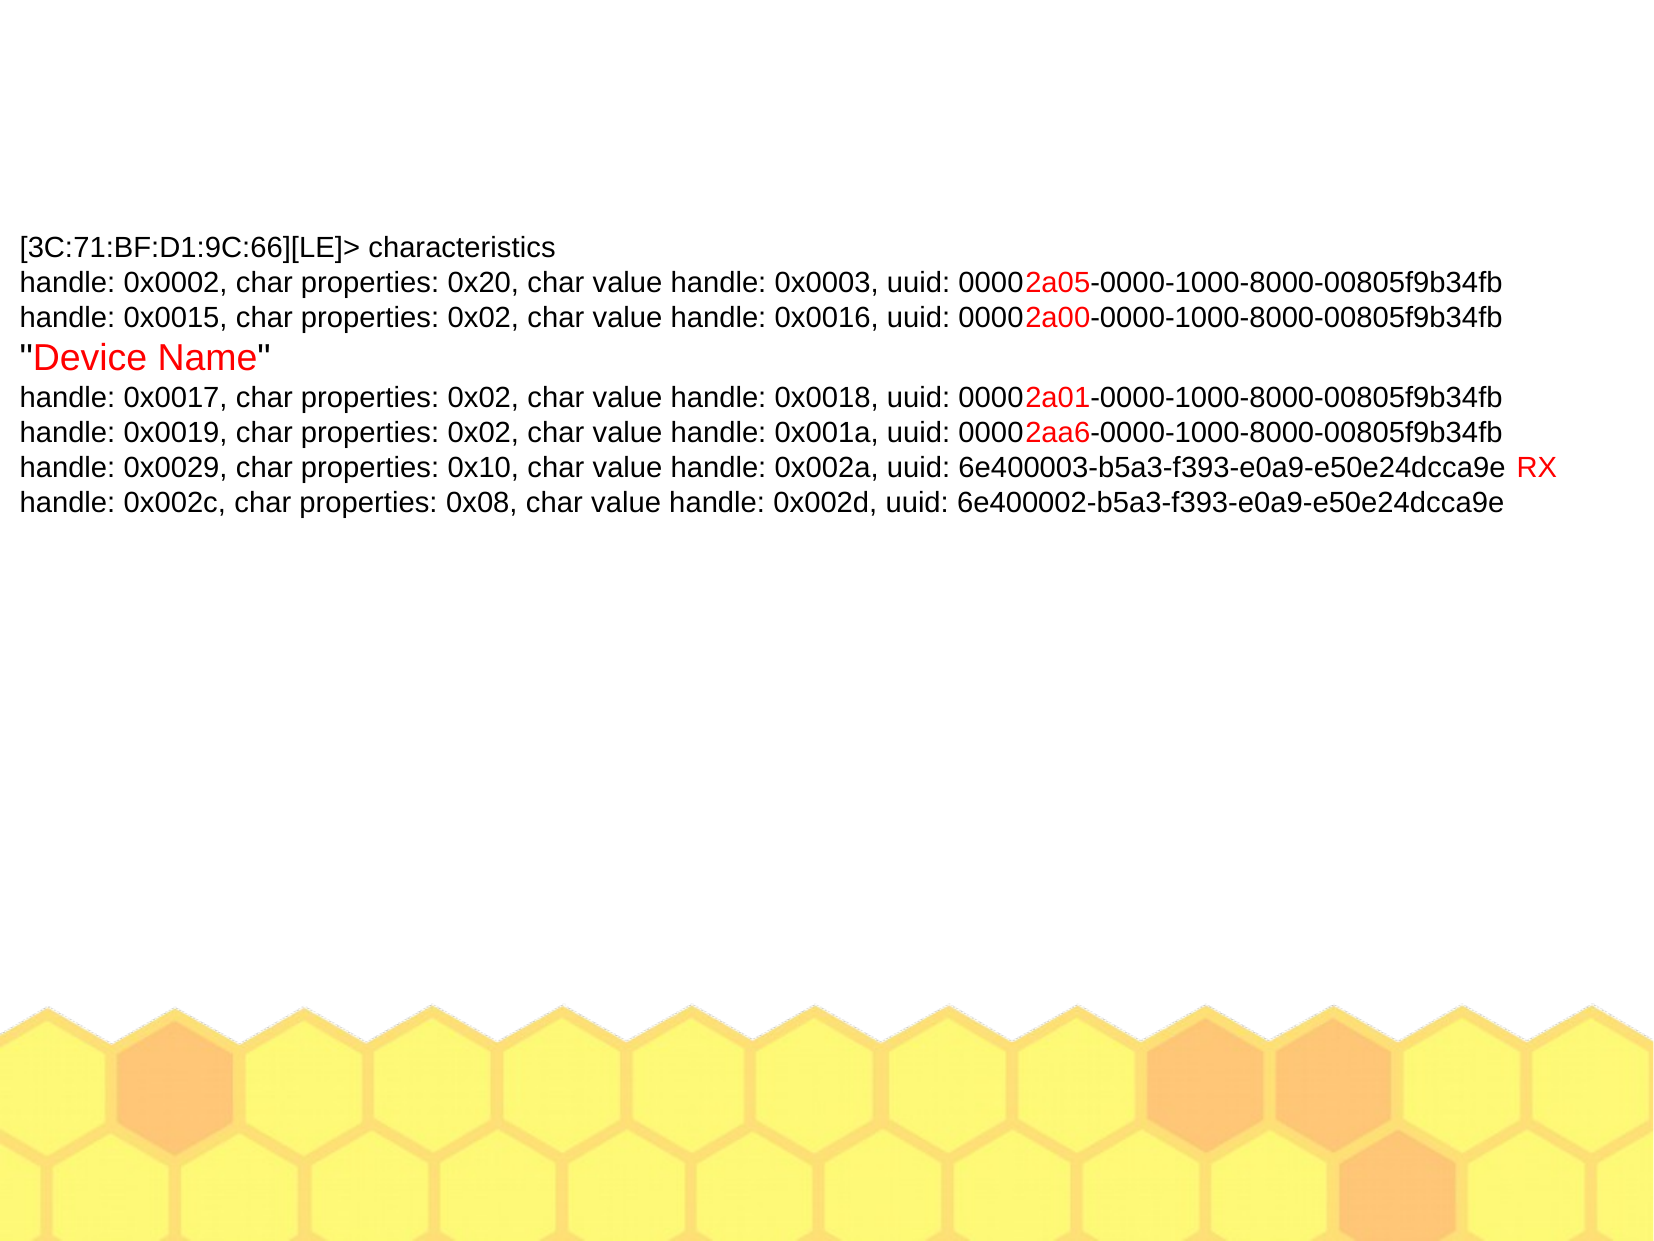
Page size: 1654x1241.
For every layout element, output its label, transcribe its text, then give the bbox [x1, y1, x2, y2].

picture [0, 1001, 1654, 1241]
text_box [3C:71:BF:D1:9C:66][LE]> characteristics handle: 0x0002, char properties: 0x20, char value handle: 0x0003, uuid: 00002a05-0000-1000-8000-00805f9b34fb handle: 0x0015, char properties: 0x02, char value handle: 0x0016, uuid: 00002a00-0000-1000-8000-00805f9b34fb "Device Name" handle: 0x0017, char properties: 0x02, char value handle: 0x0018, uuid: 00002a01-0000-1000-8000-00805f9b34fb handle: 0x0019, char properties: 0x02, char value handle: 0x001a, uuid: 00002aa6-0000-1000-8000-00805f9b34fb handle: 0x0029, char properties: 0x10, char value handle: 0x002a, uuid: 6e400003-b5a3-f393-e0a9-e50e24dcca9e RX handle: 0x002c, char properties: 0x08, char value handle: 0x002d, uuid: 6e400002-b5a3-f393-e0a9-e50e24dcca9e [4, 213, 1591, 870]
